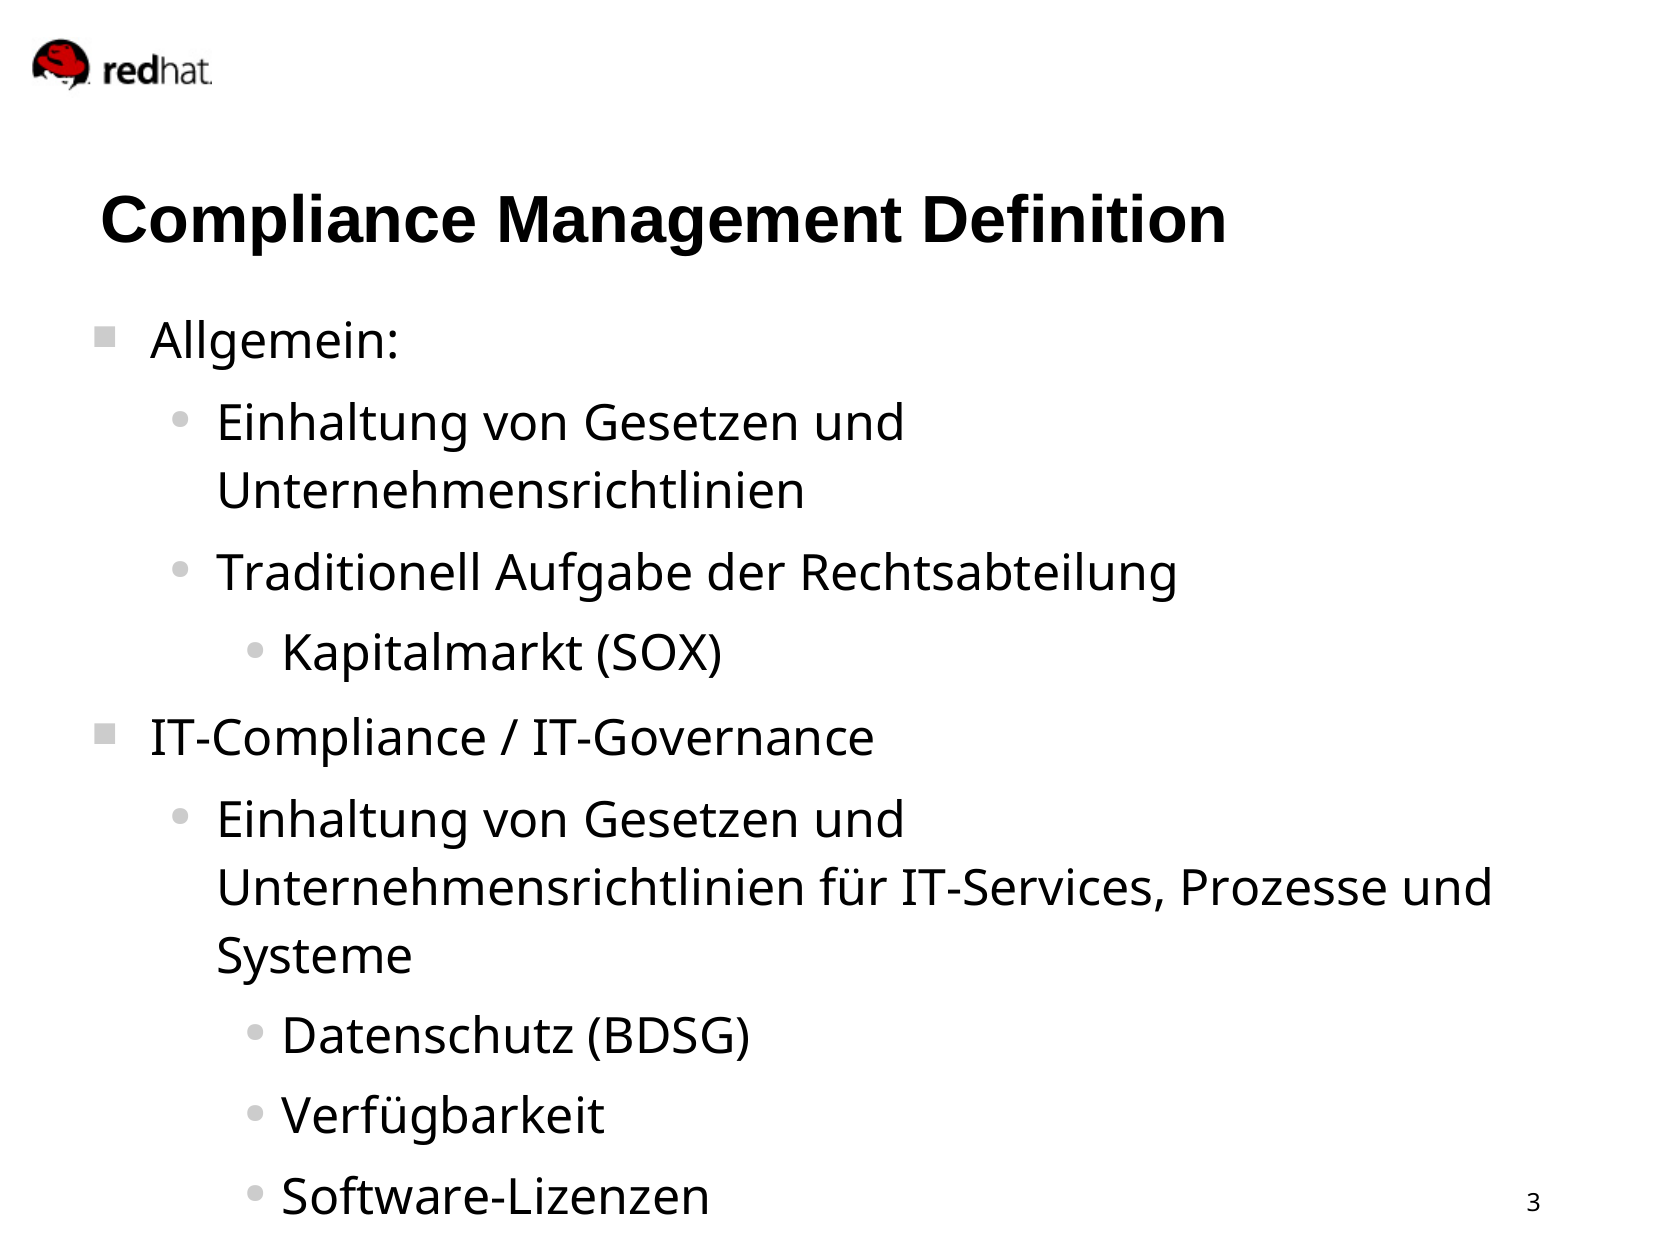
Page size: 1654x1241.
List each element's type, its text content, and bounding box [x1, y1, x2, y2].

list Allgemein: Einhaltung von Gesetzen und Unternehmensrichtlinien Traditionell Aufgabe der Rechtsabteilung Kapitalmarkt (SOX) IT-Compliance / IT-Governance Einhaltung von Gesetzen und Unternehmensrichtlinien für IT-Services, Prozesse und Systeme Datenschutz (BDSG) Verfügbarkeit Software-Lizenzen IT-Sicherheit [94, 304, 1500, 1200]
title Compliance Management Definition [100, 164, 1506, 275]
picture [31, 37, 212, 98]
